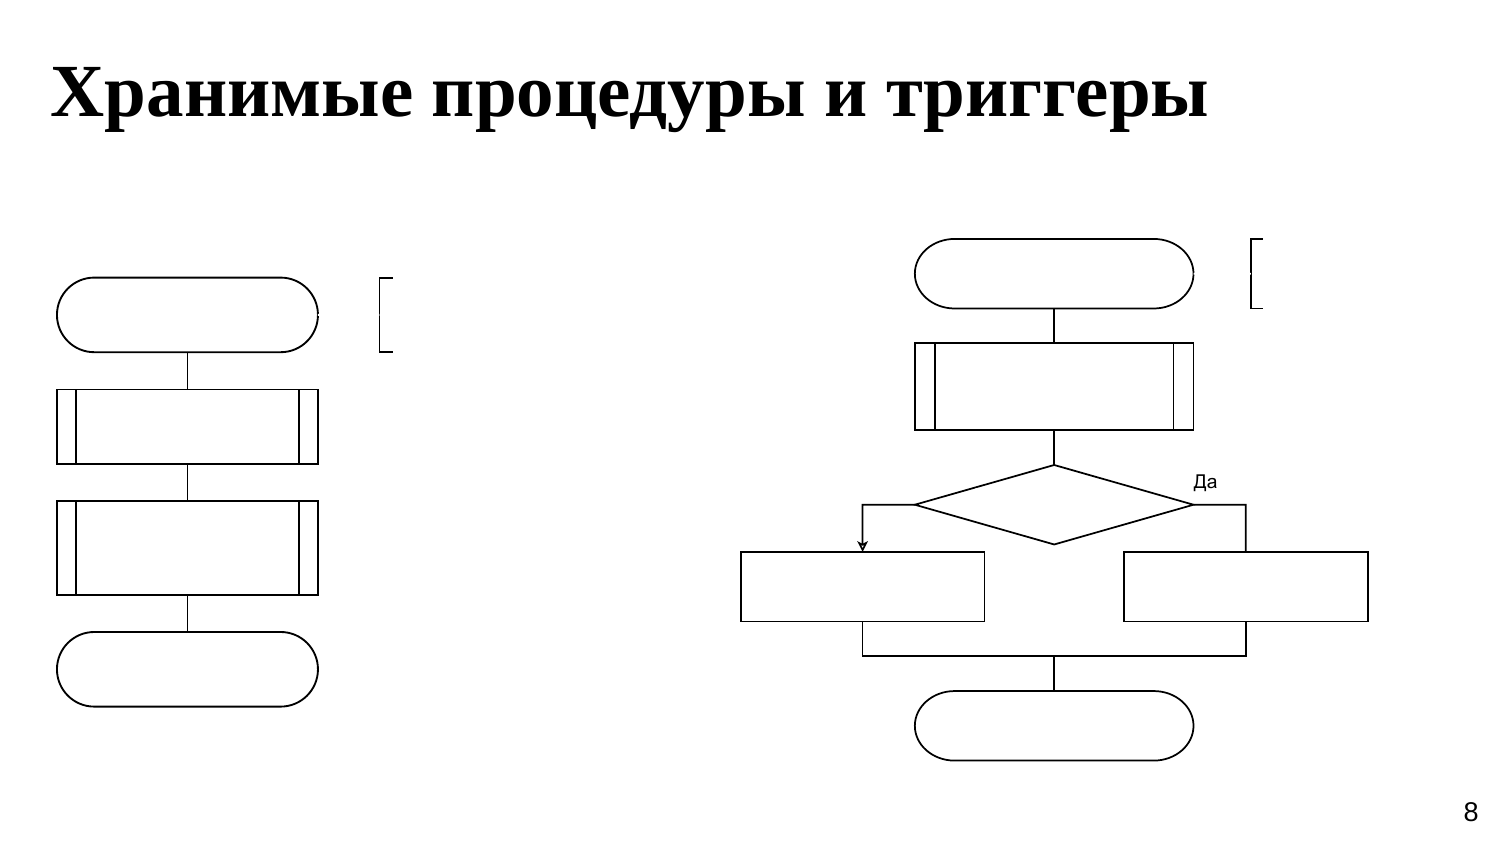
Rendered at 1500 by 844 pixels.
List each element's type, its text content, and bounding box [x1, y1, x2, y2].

slide_number <number> [1403, 778, 1494, 844]
text_box Хранимые процедуры и триггеры [37, 37, 1240, 148]
picture [54, 265, 709, 716]
picture [738, 236, 1446, 766]
